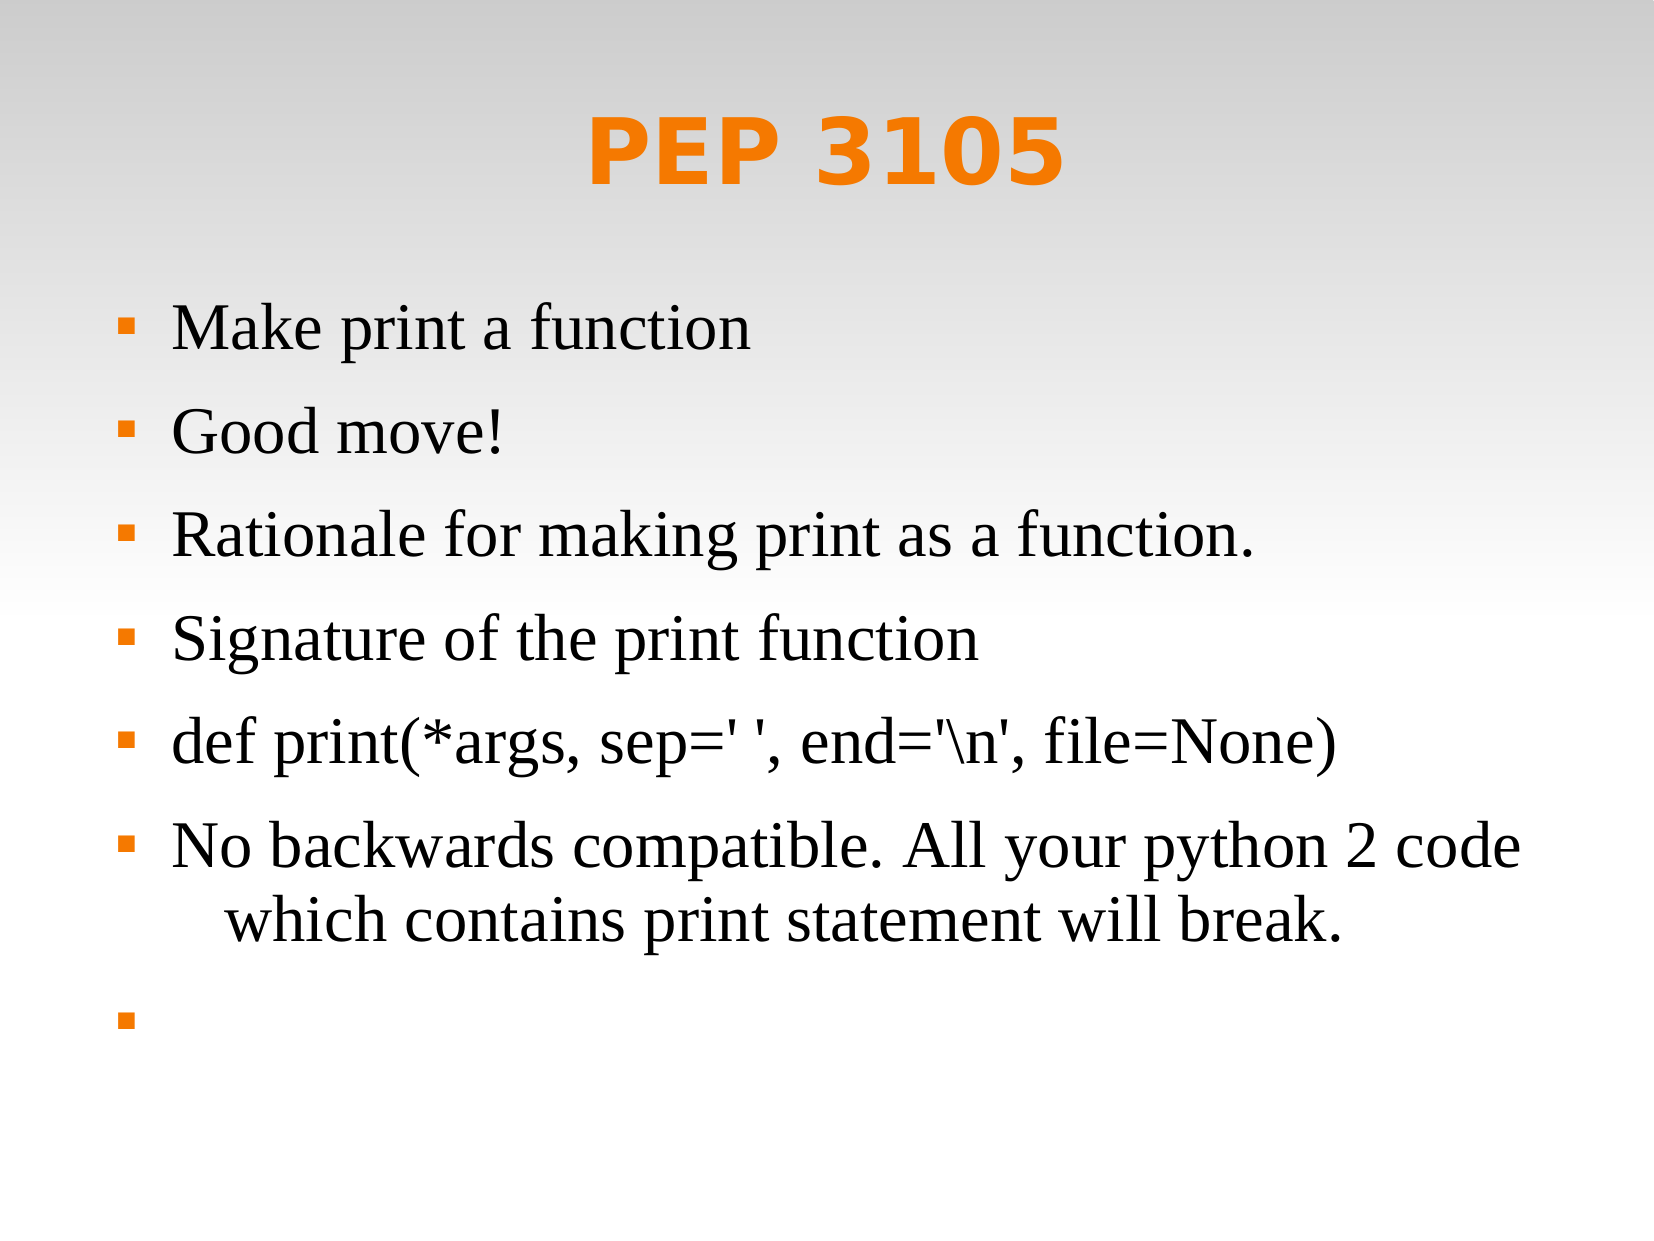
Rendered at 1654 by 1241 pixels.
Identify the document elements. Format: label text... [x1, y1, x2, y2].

list Make print a function Good move! Rationale for making print as a function. Signature of the print function def print(*args, sep=' ', end='\n', file=None) No backwards compatible. All your python 2 code which contains print statement will break. [82, 290, 1571, 1114]
title PEP 3105 [82, 56, 1571, 250]
